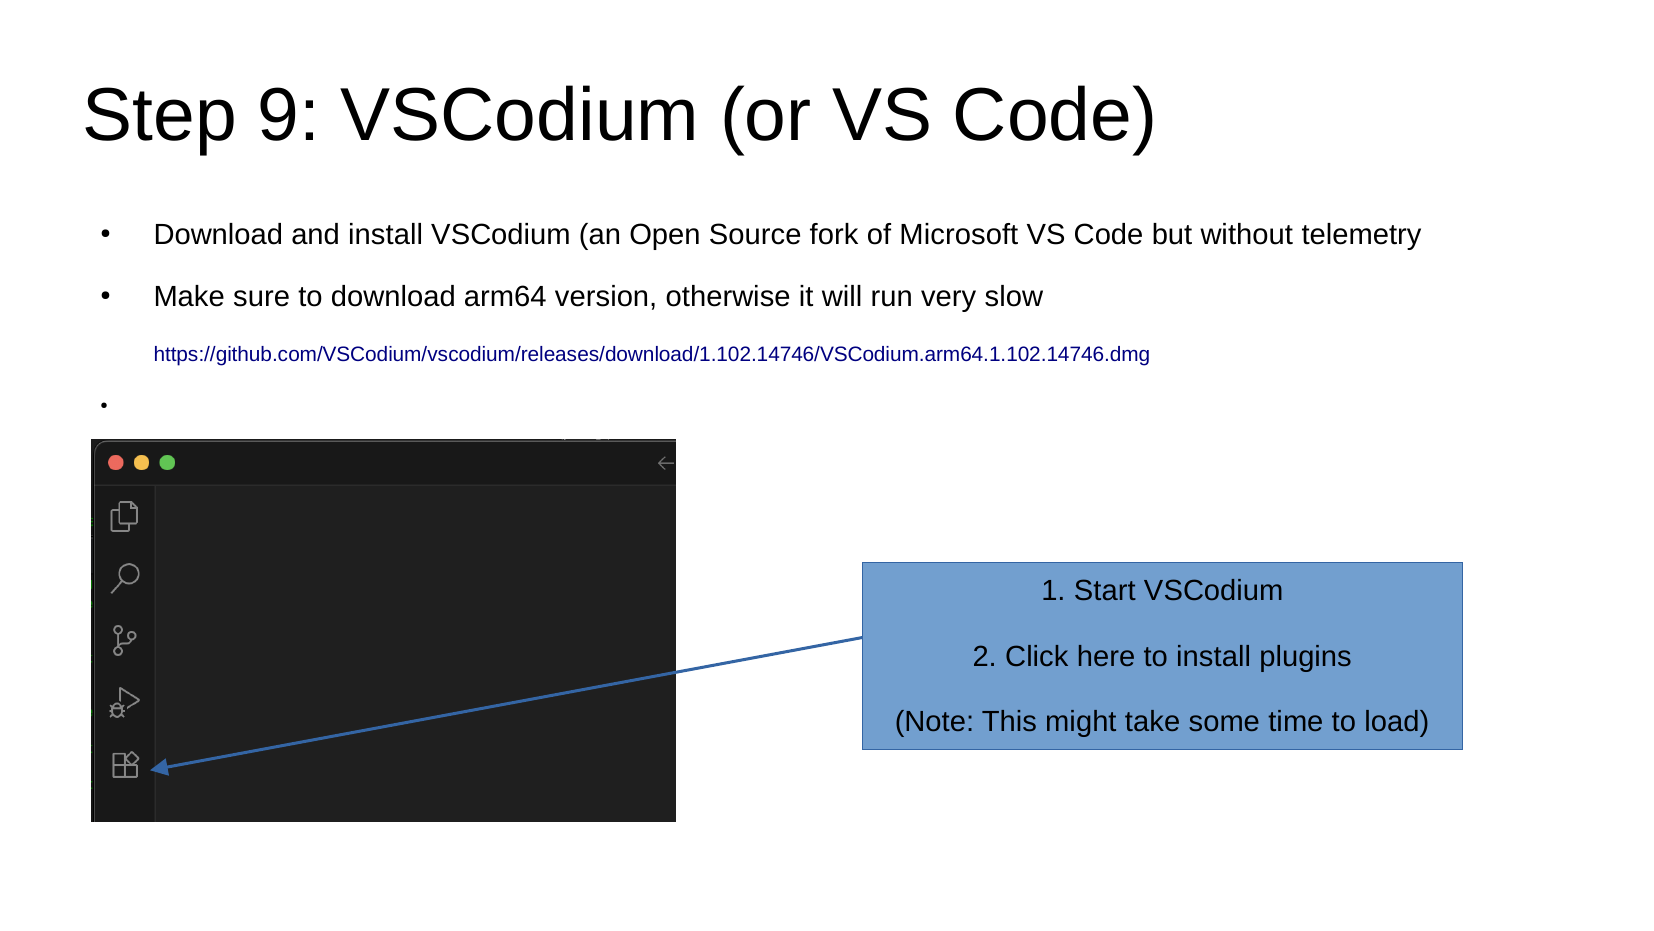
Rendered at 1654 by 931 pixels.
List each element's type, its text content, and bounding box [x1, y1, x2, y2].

text_box 1. Start VSCodium 2. Click here to install plugins (Note: This might take some time to load) [862, 562, 1463, 750]
picture [91, 439, 676, 822]
title Step 9: VSCodium (or VS Code) [82, 37, 1571, 193]
list Download and install VSCodium (an Open Source fork of Microsoft VS Code but without telemetry Make sure to download arm64 version, otherwise it will run very slow https://github.com/VSCodium/vscodium/releases/download/1.102.14746/VSCodium.arm64.1.102.14746.dmg [82, 217, 1571, 413]
